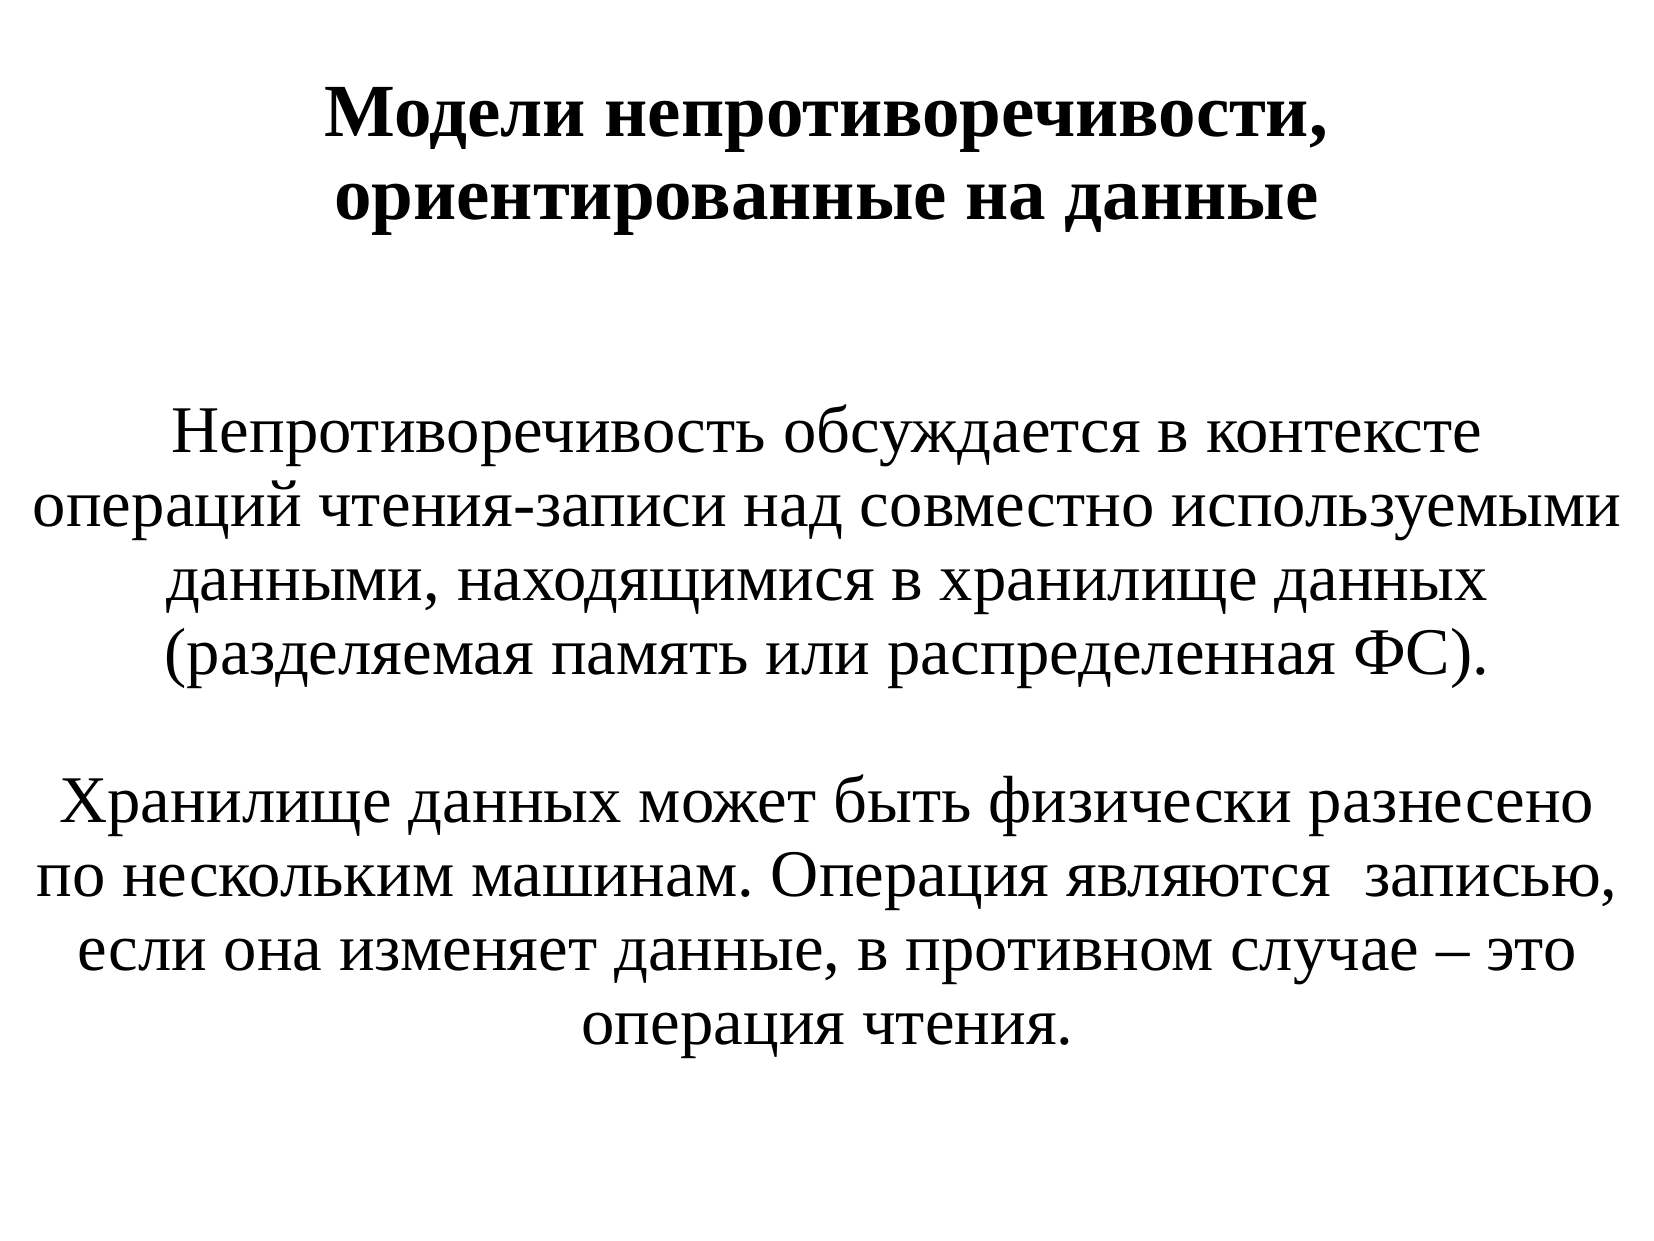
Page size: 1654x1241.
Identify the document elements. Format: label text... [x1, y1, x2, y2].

text_box Непротиворечивость обсуждается в контексте операций чтения-записи над совместно используемыми данными, находящимися в хранилище данных (разделяемая память или распределенная ФС). Хранилище данных может быть физически разнесено по нескольким машинам. Операция являются записью, если она изменяет данные, в противном случае – это операция чтения. [30, 236, 1626, 1215]
title Модели непротиворечивости, ориентированные на данные [82, 49, 1571, 236]
